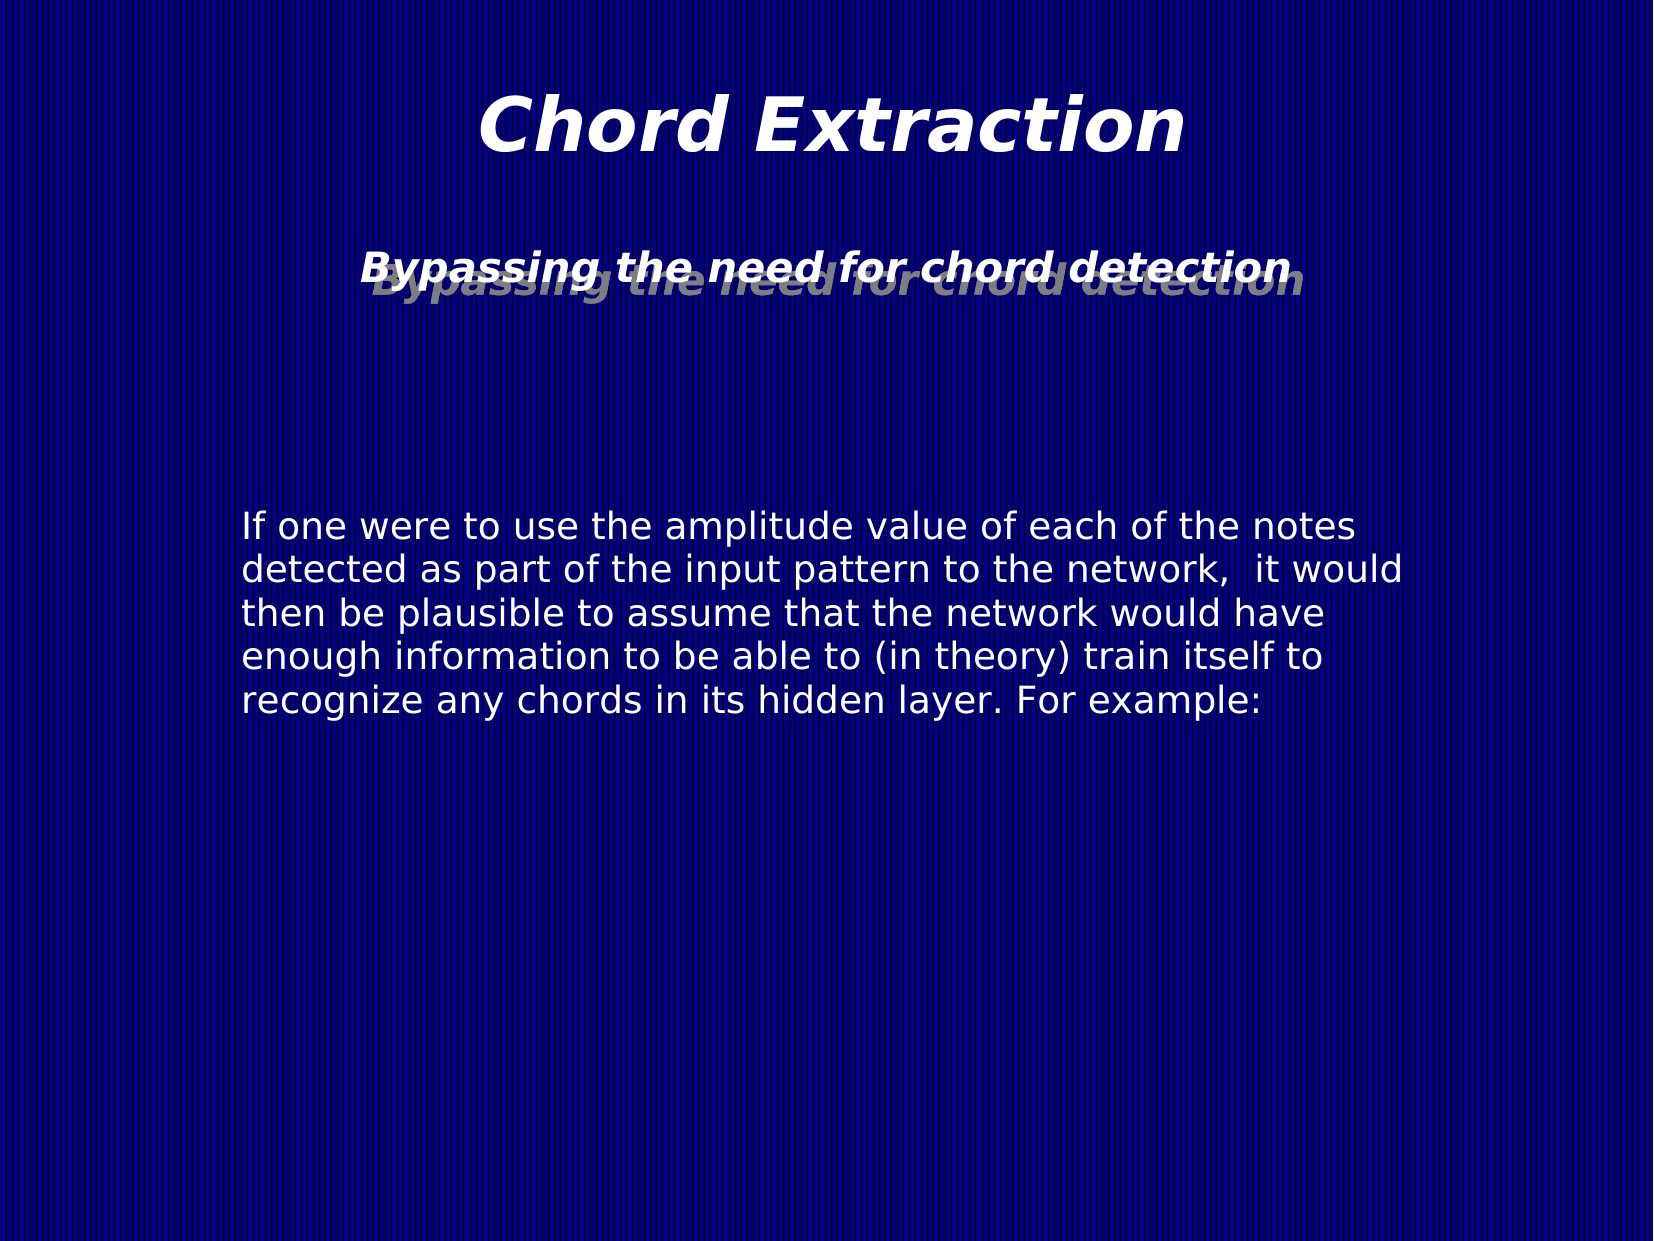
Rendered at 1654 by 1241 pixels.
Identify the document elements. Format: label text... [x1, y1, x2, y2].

text_box Chord Extraction [463, 75, 1190, 178]
text_box Bypassing the need for chord detection [333, 236, 1320, 301]
text_box If one were to use the amplitude value of each of the notes detected as part of the input pattern to the network, it would then be plausible to assume that the network would have enough information to be able to (in theory) train itself to recognize any chords in its hidden layer. For example: [226, 497, 1427, 730]
